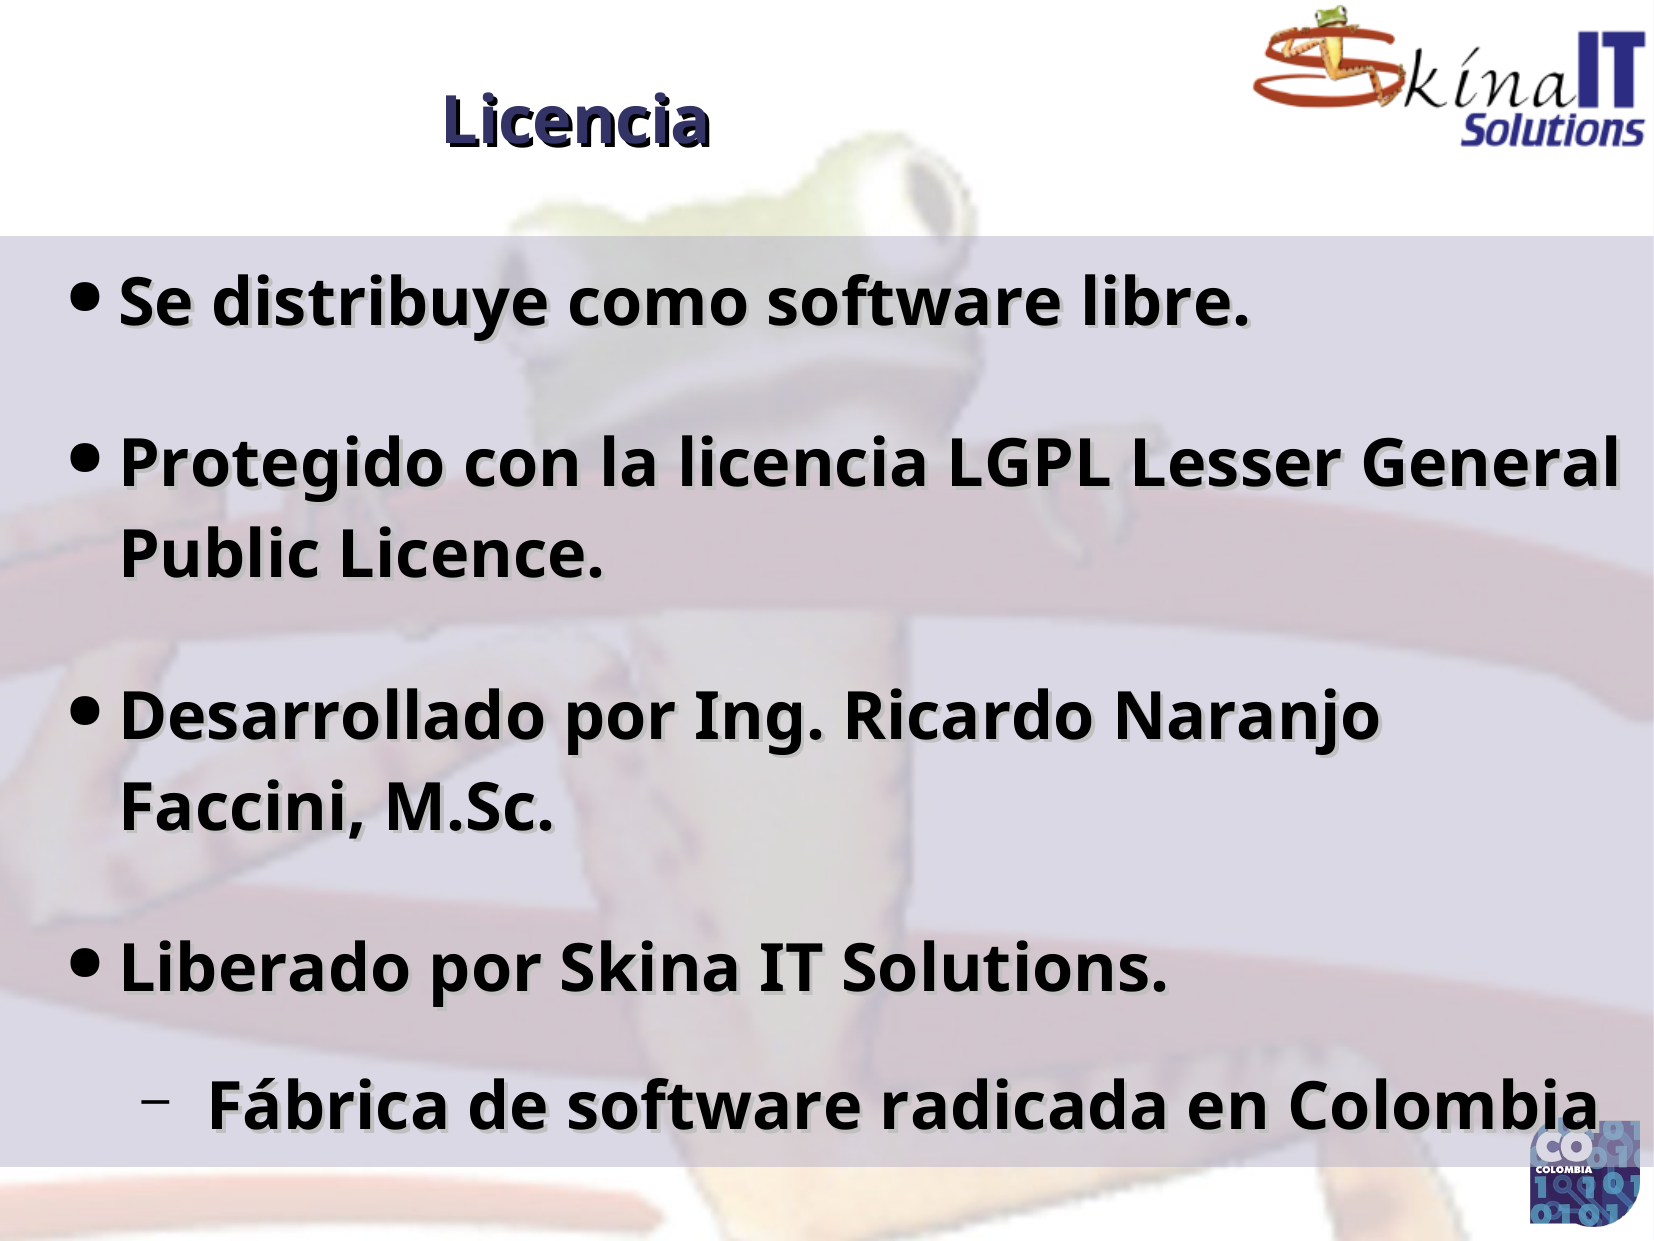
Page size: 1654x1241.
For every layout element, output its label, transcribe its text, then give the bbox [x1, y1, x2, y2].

picture [1152, 0, 1654, 236]
picture [0, 1167, 1654, 1241]
list Se distribuye como software libre. Protegido con la licencia LGPL Lesser General Public Licence. Desarrollado por Ing. Ricardo Naranjo Faccini, M.Sc. Liberado por Skina IT Solutions. Fábrica de software radicada en Colombia [0, 236, 1654, 1111]
title Licencia [0, 0, 1152, 236]
